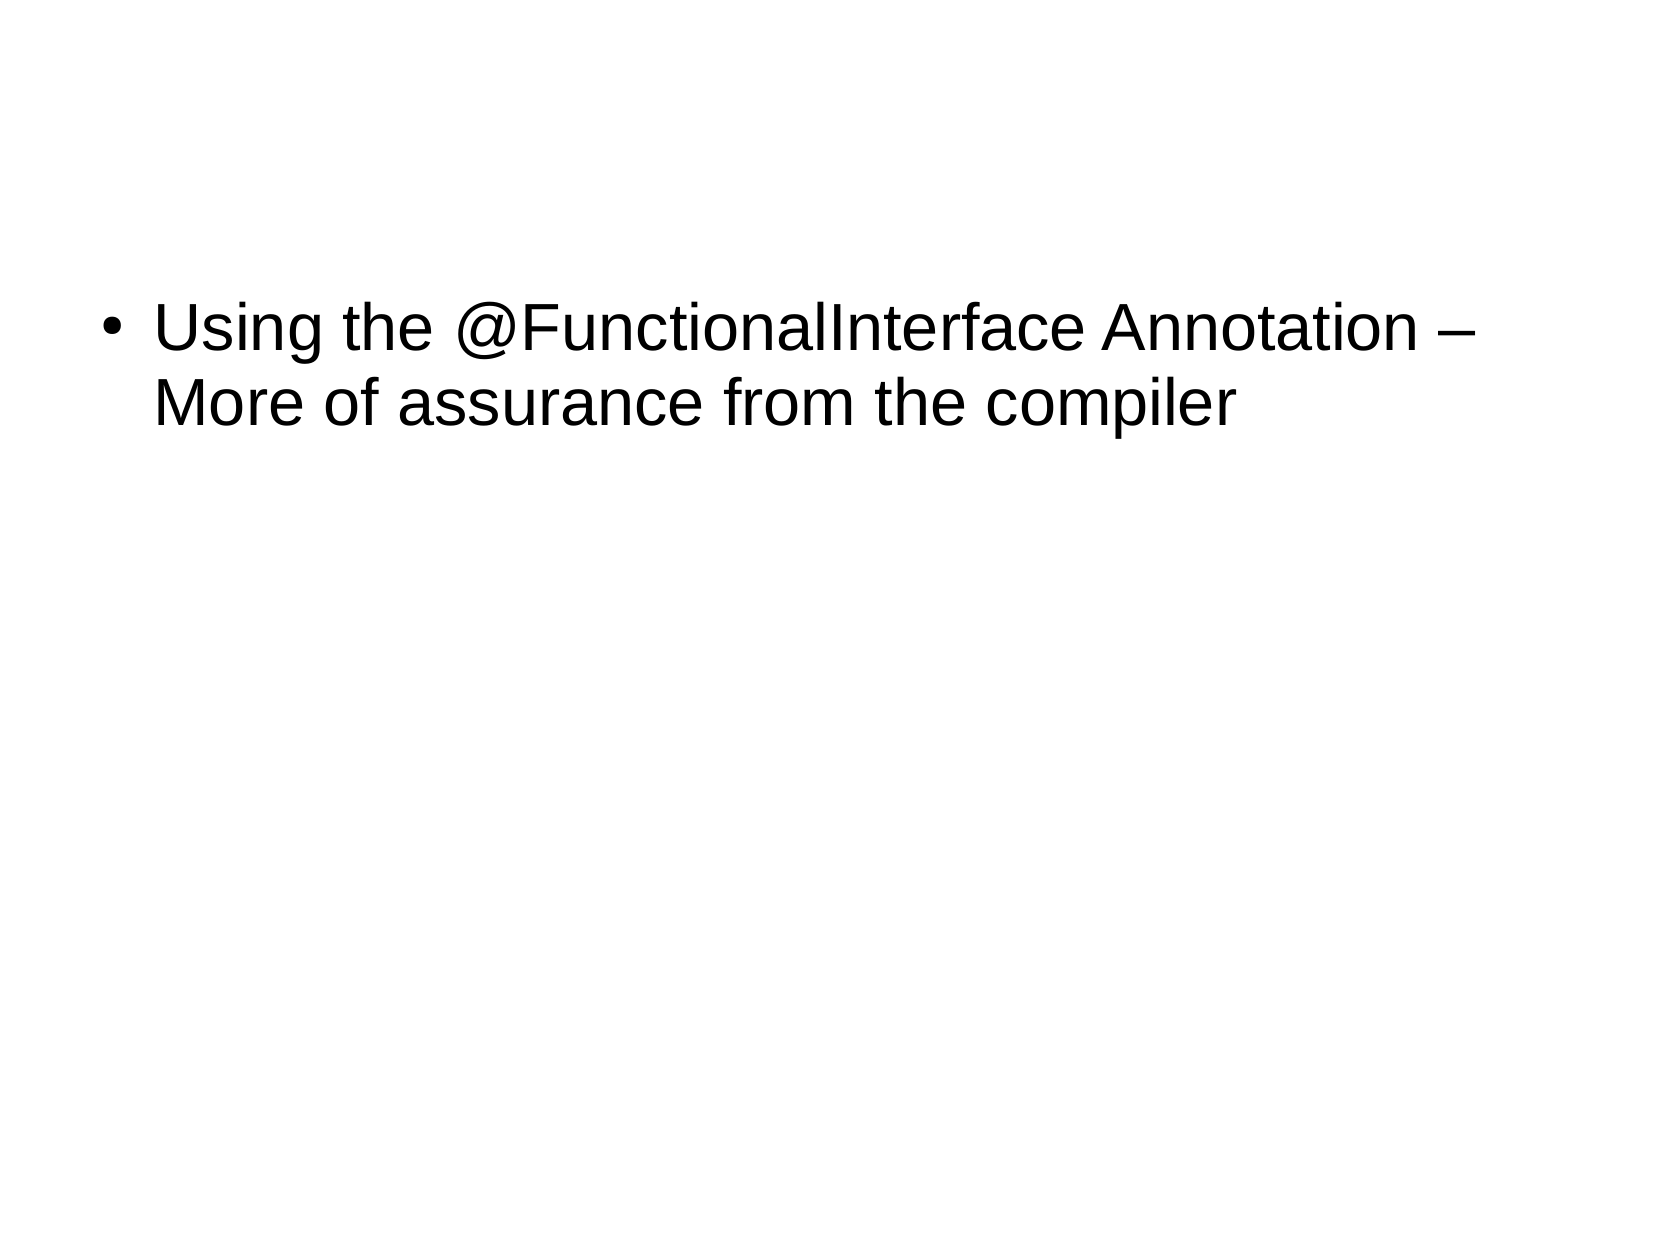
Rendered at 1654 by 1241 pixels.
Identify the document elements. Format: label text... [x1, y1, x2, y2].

list Using the @FunctionalInterface Annotation – More of assurance from the compiler [82, 290, 1571, 1010]
